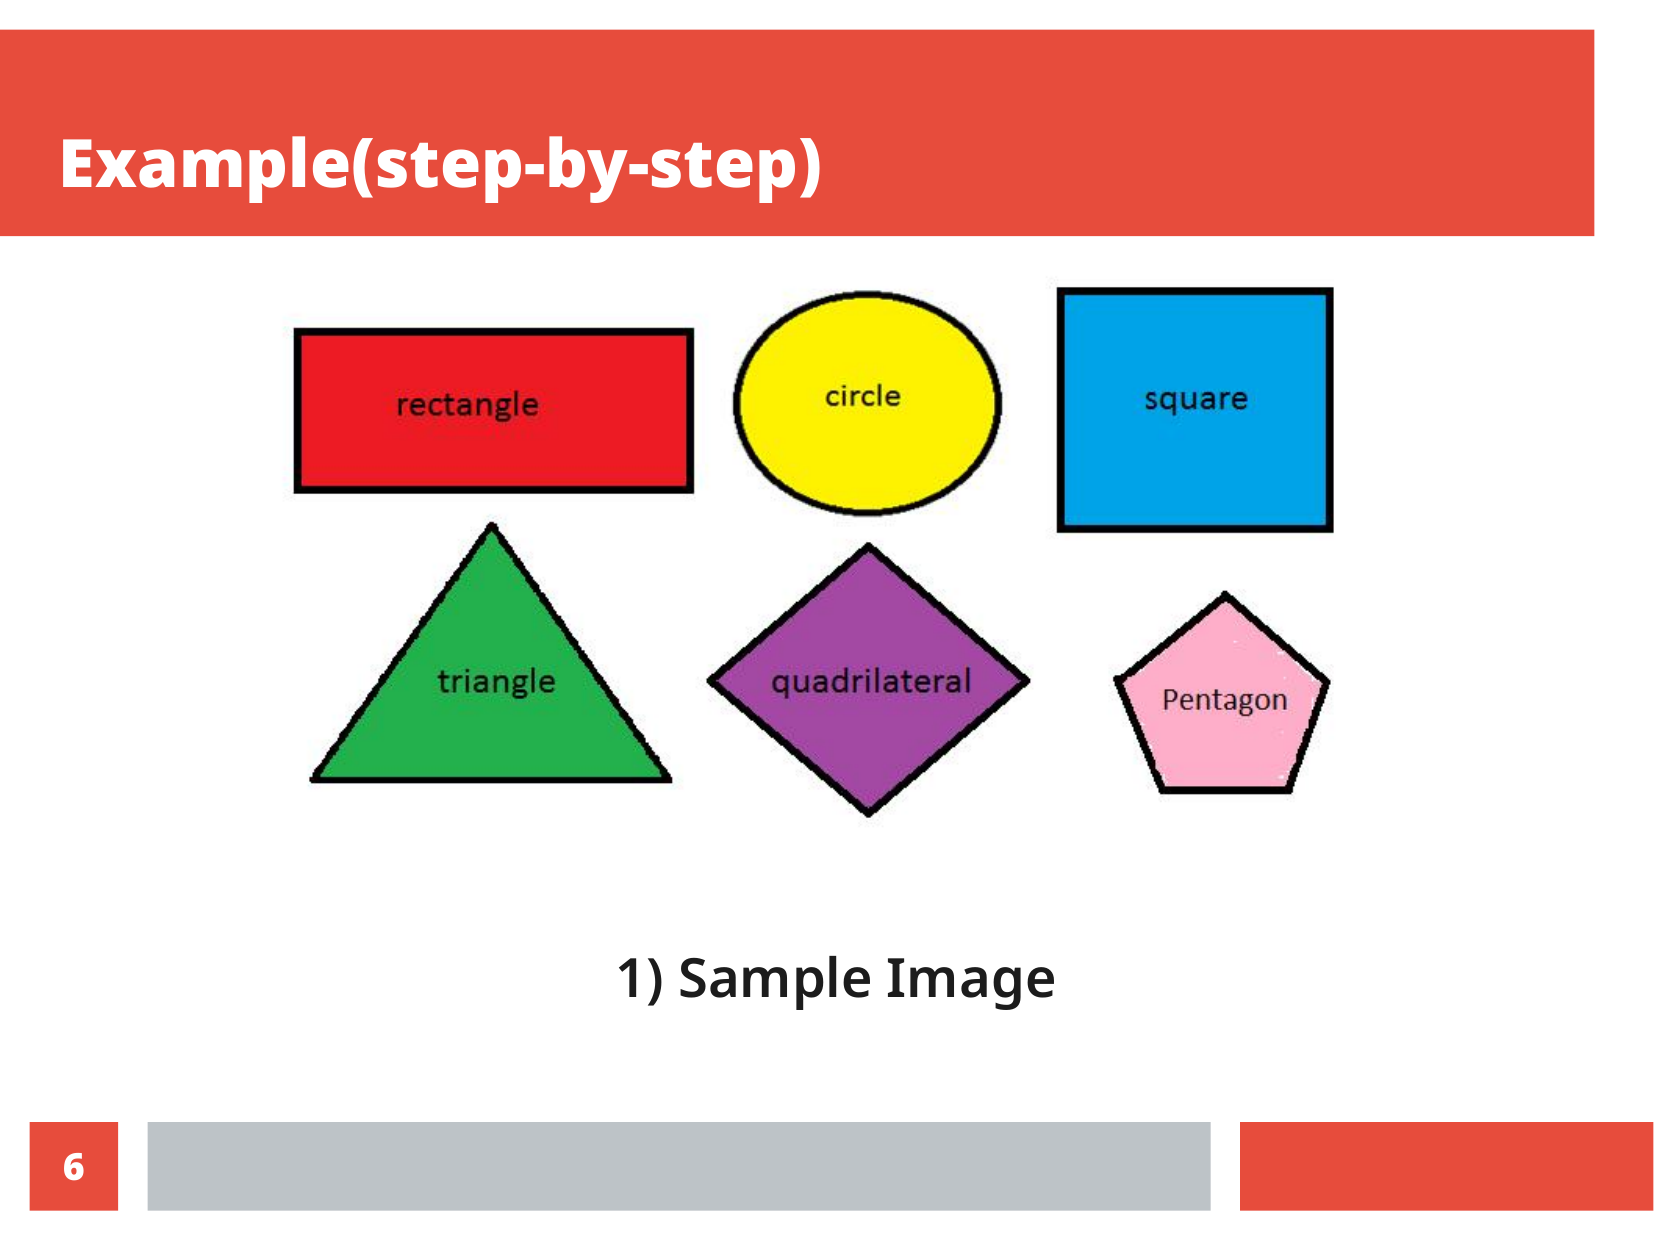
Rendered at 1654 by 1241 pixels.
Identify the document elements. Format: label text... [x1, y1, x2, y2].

list 1) Sample Image [541, 940, 1113, 1021]
title Example(step-by-step) [59, 59, 1595, 207]
picture [133, 239, 1520, 940]
